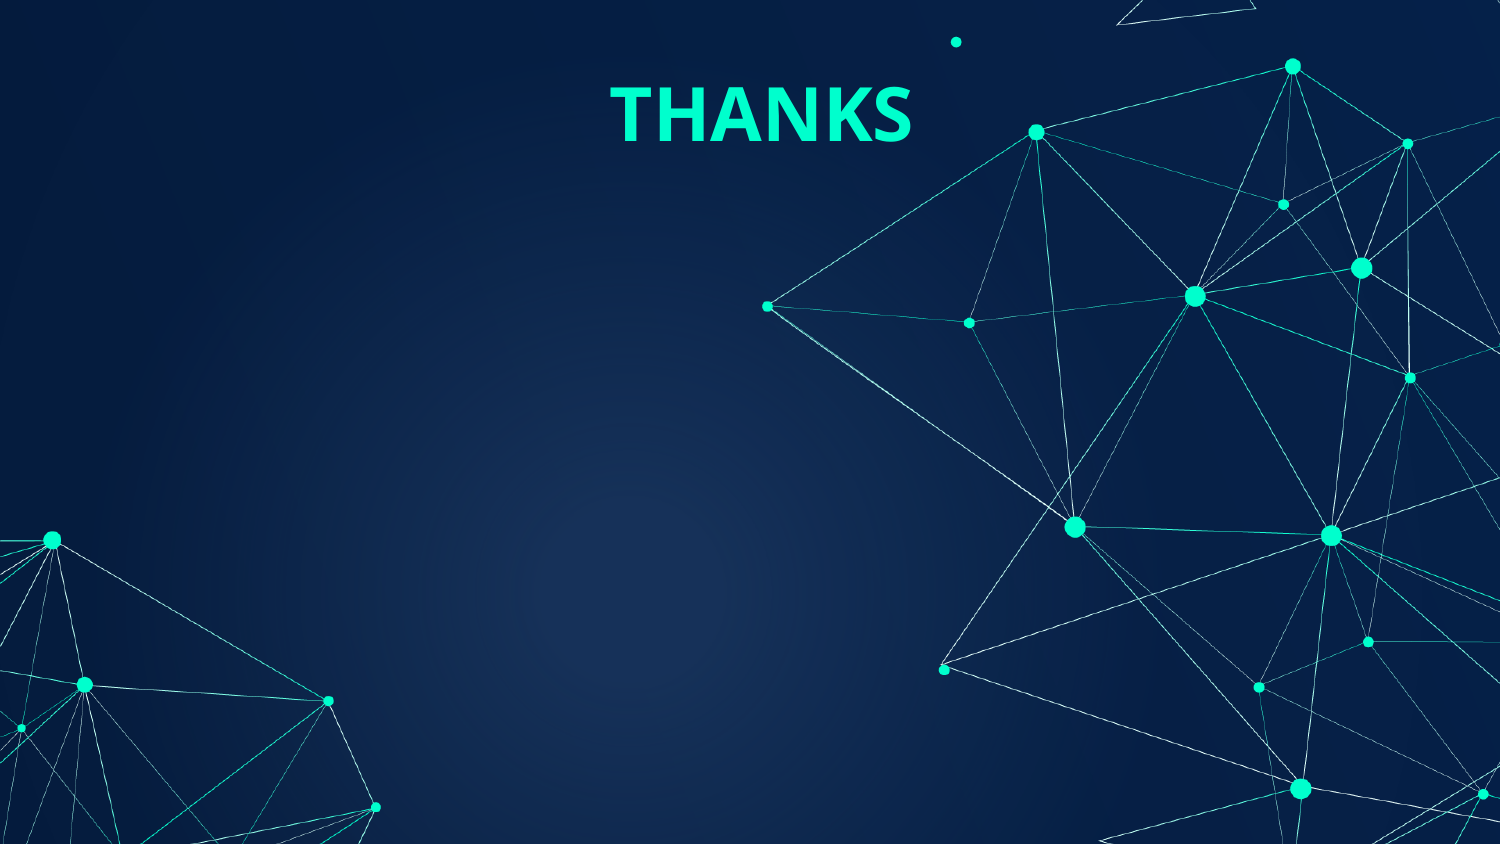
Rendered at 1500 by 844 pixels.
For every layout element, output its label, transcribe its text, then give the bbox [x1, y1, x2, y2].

title THANKS [335, 0, 1189, 224]
picture [0, 0, 1500, 844]
